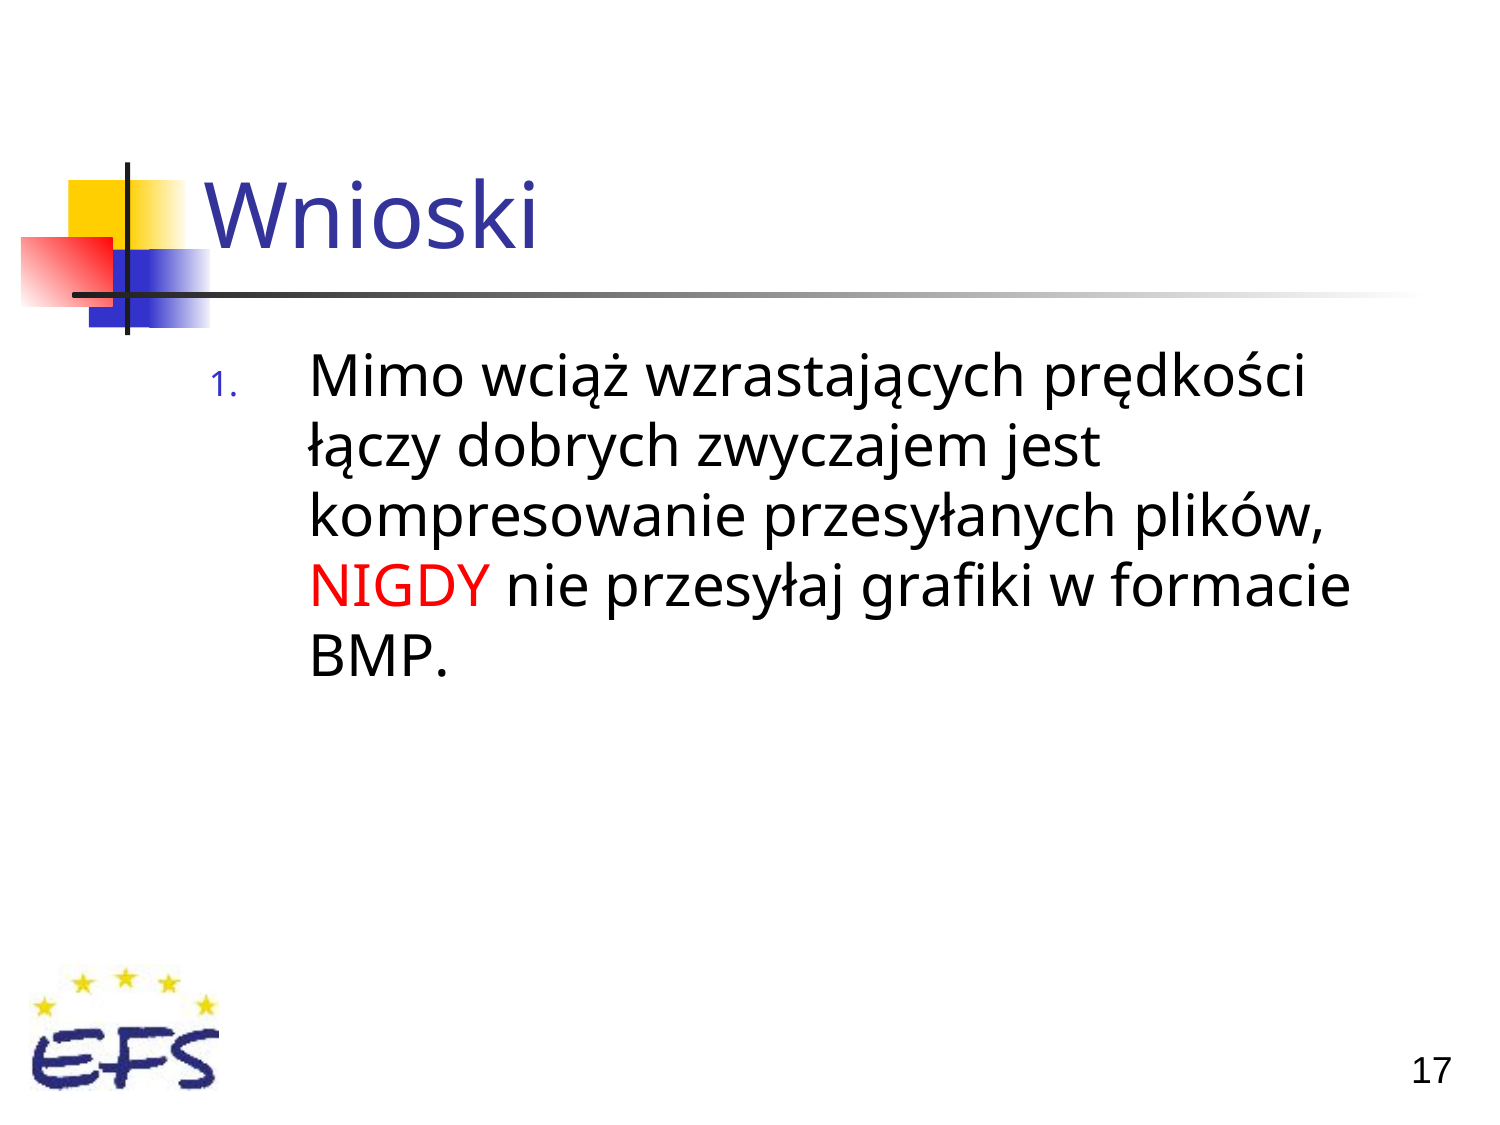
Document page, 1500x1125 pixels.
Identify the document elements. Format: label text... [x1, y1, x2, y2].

title Wnioski [188, 35, 1468, 276]
picture [29, 964, 219, 1091]
list Mimo wciąż wzrastających prędkości łączy dobrych zwyczajem jest kompresowanie przesyłanych plików, NIGDY nie przesyłaj grafiki w formacie BMP. [193, 331, 1469, 1007]
